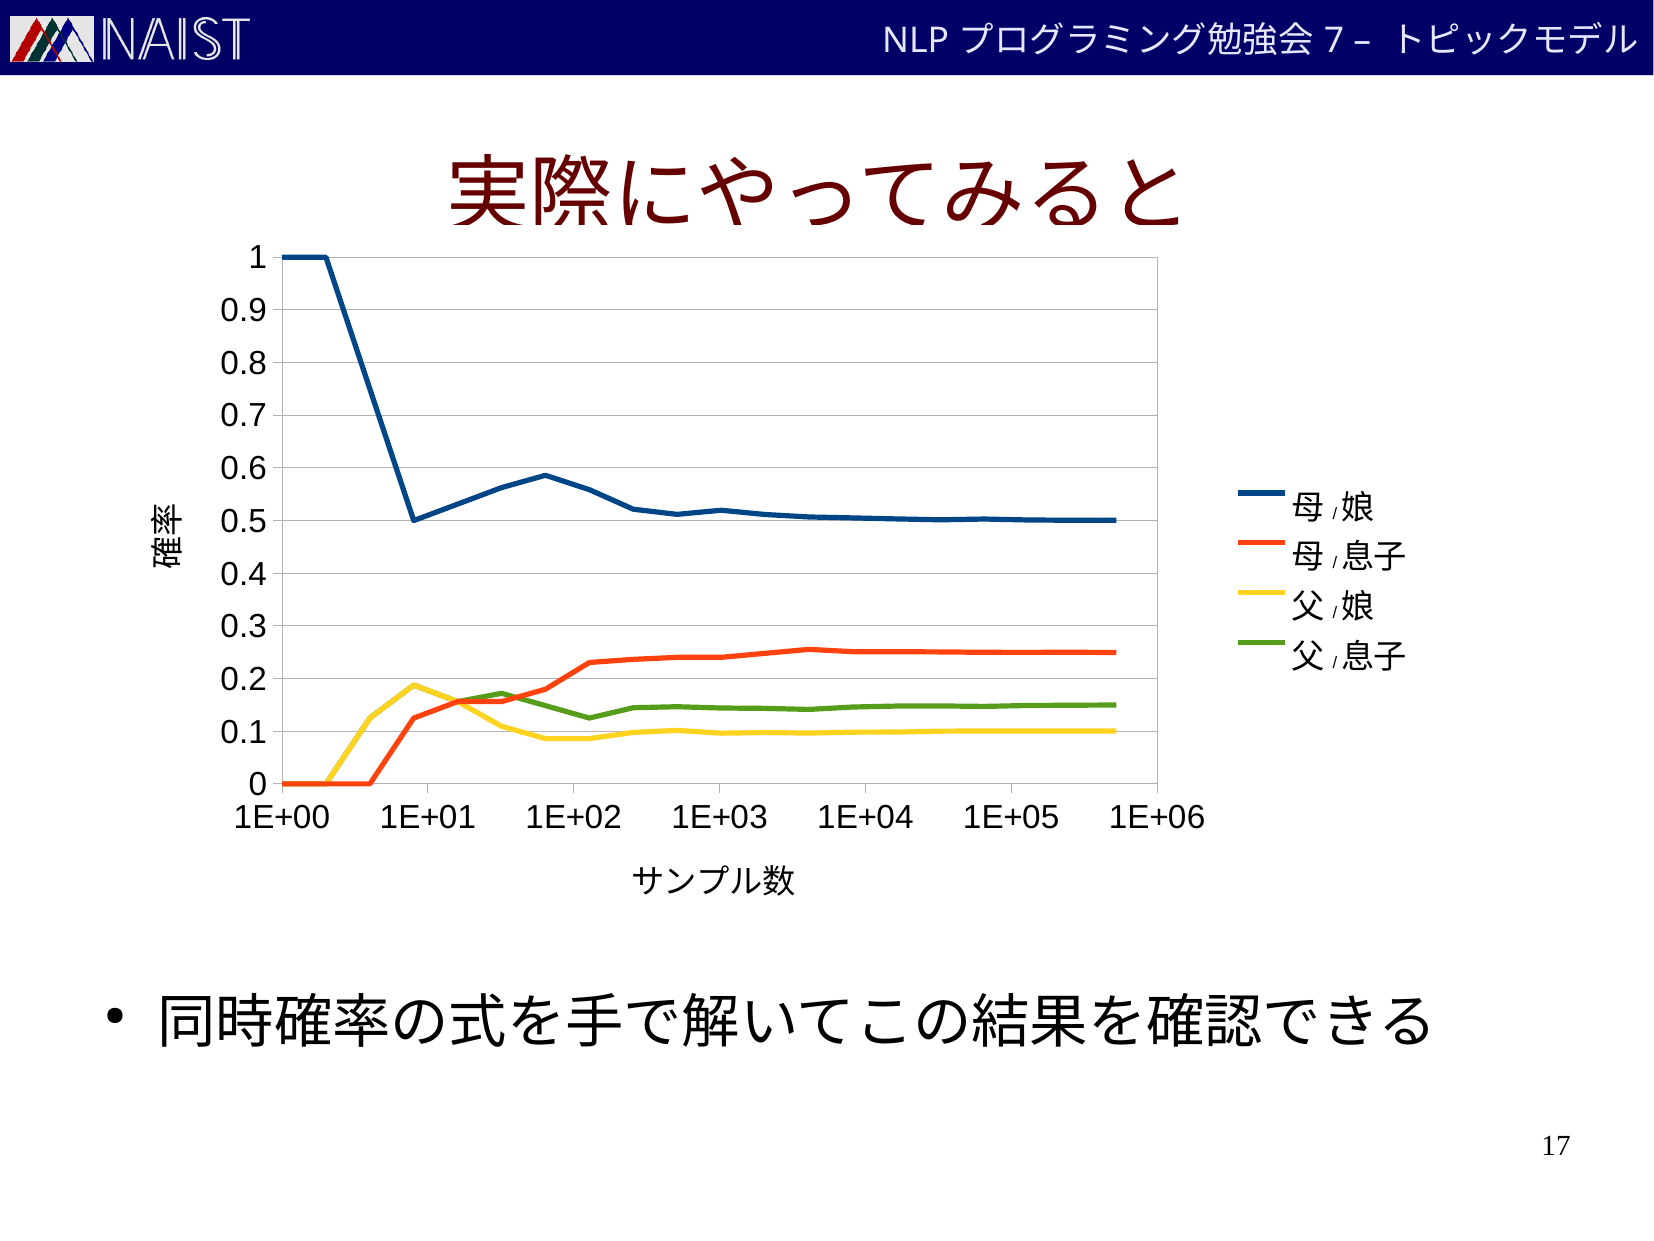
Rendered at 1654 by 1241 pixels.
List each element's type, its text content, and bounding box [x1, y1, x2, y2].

picture [10, 16, 94, 62]
chart [112, 225, 1426, 938]
picture [102, 17, 251, 60]
title 実際にやってみると [75, 100, 1564, 277]
list 同時確率の式を手で解いてこの結果を確認できる [86, 975, 1576, 1104]
